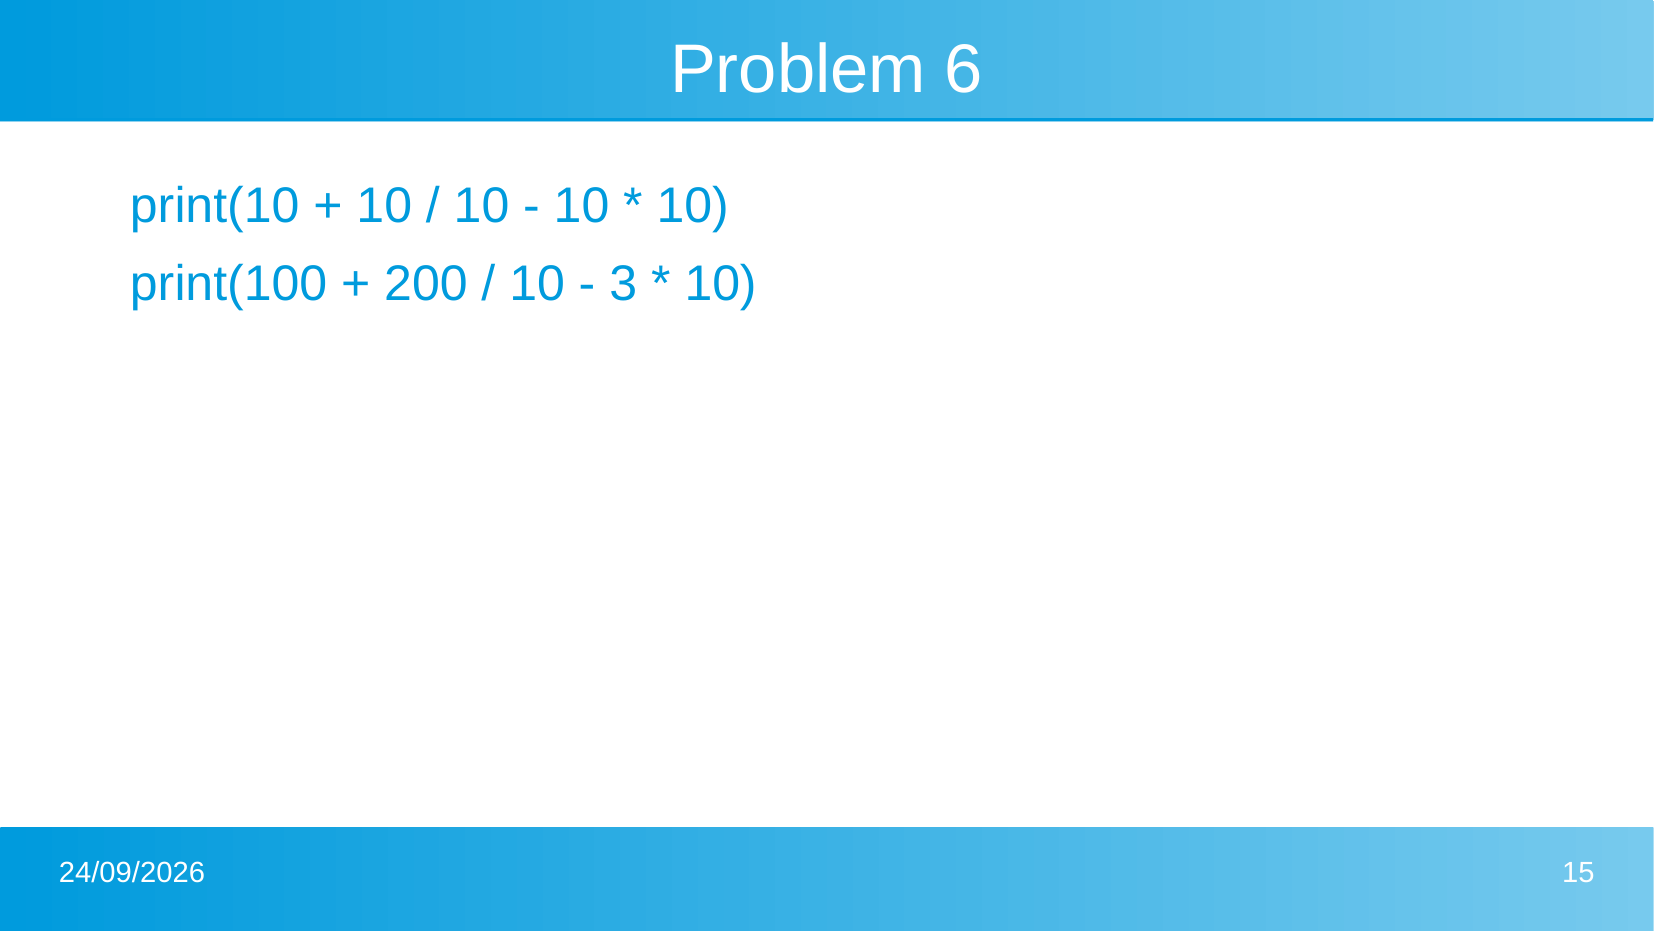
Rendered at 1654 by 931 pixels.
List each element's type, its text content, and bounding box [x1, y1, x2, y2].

list print(10 + 10 / 10 - 10 * 10) print(100 + 200 / 10 - 3 * 10) [59, 177, 1595, 768]
title Problem 6 [59, 29, 1595, 108]
